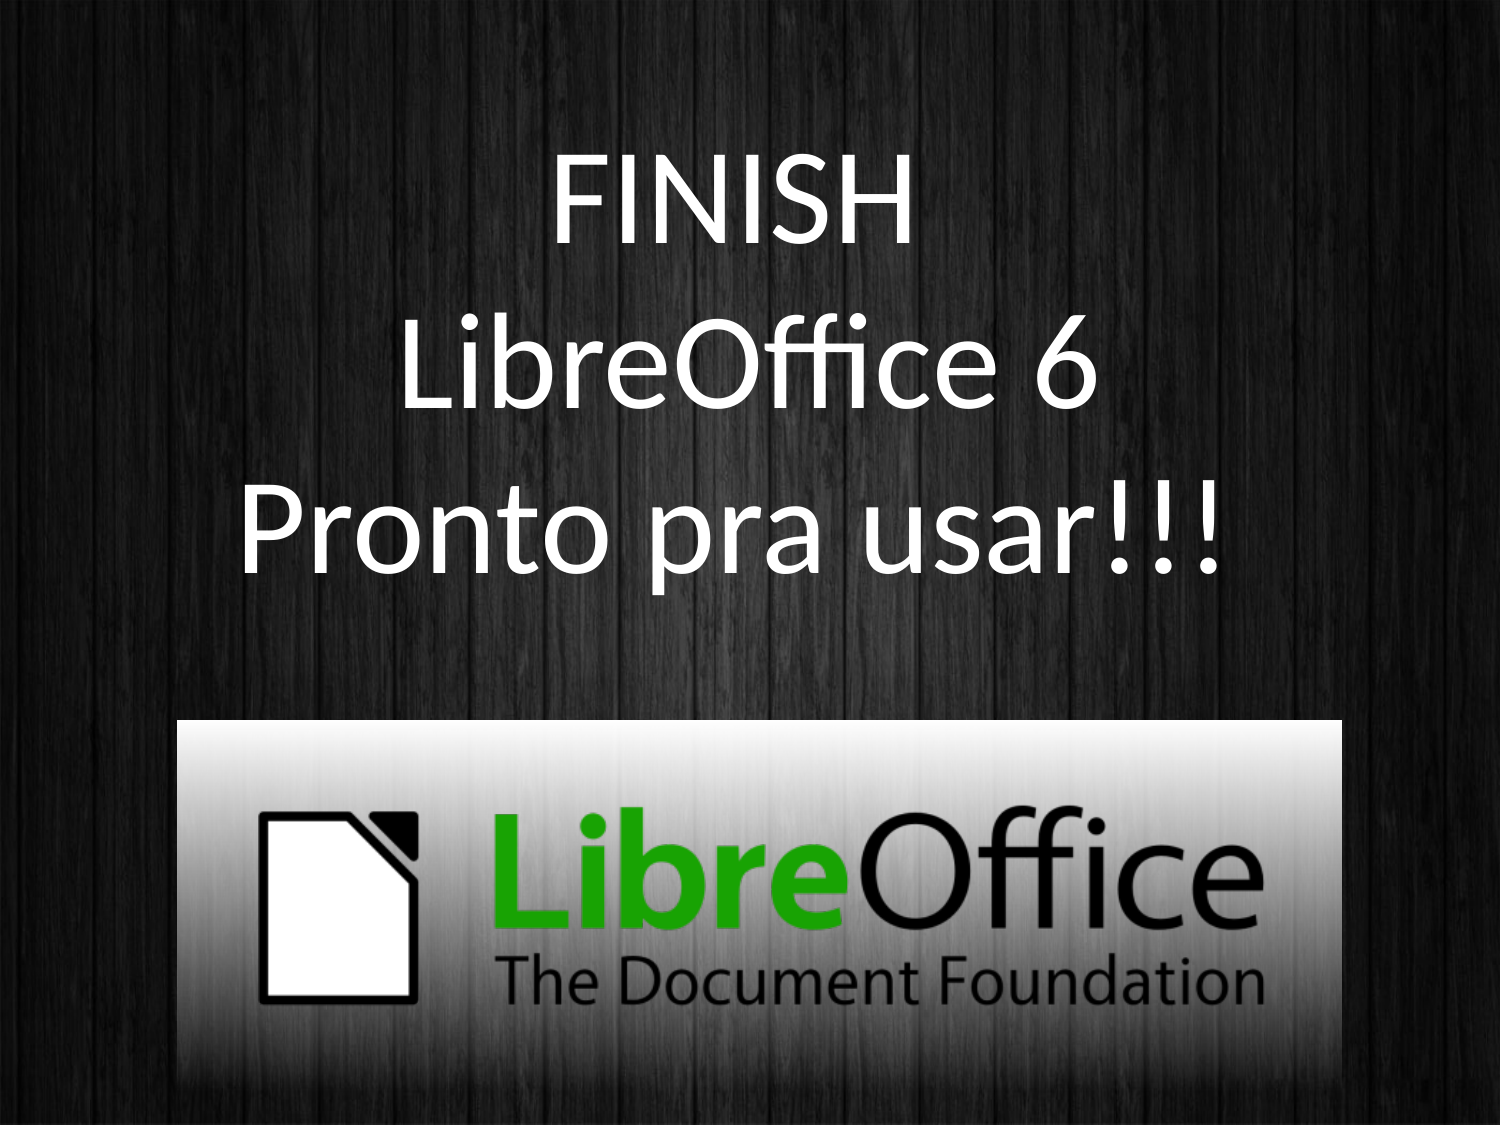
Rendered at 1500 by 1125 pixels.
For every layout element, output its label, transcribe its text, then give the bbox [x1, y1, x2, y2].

picture [0, 0, 1500, 1125]
title FINISH LibreOffice 6 Pronto pra usar!!! [59, 259, 1409, 448]
